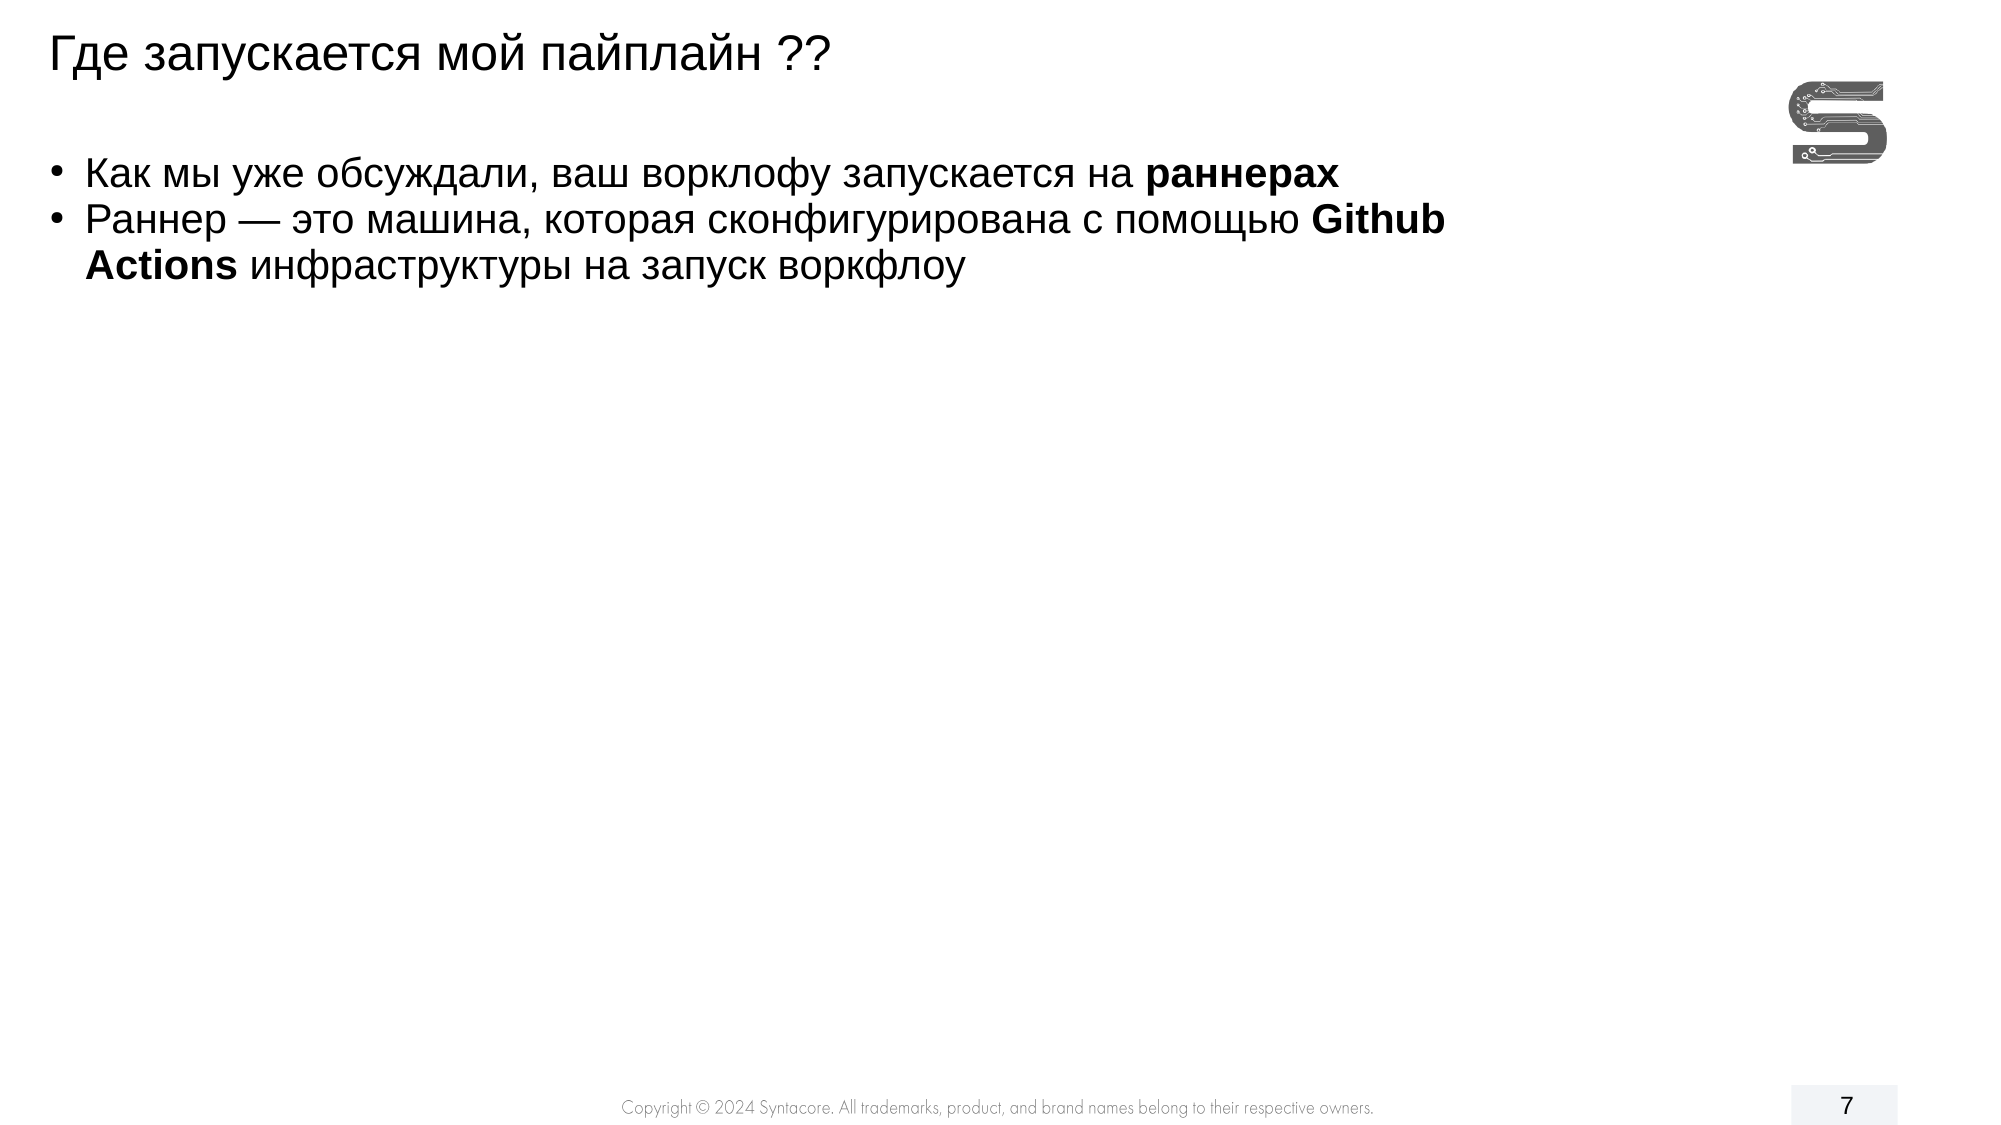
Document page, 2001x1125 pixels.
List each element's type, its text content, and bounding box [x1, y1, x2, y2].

picture [621, 1094, 1381, 1119]
text_box Как мы уже обсуждали, ваш ворклофу запускается на раннерах Раннер — это машина, которая сконфигурирована с помощью Github Actions инфраструктуры на запуск воркфлоу [34, 141, 1506, 591]
text_box <number> [1825, 1084, 1969, 1125]
picture [1788, 81, 1887, 164]
text_box Где запускается мой пайплайн ?? [0, 18, 1000, 89]
